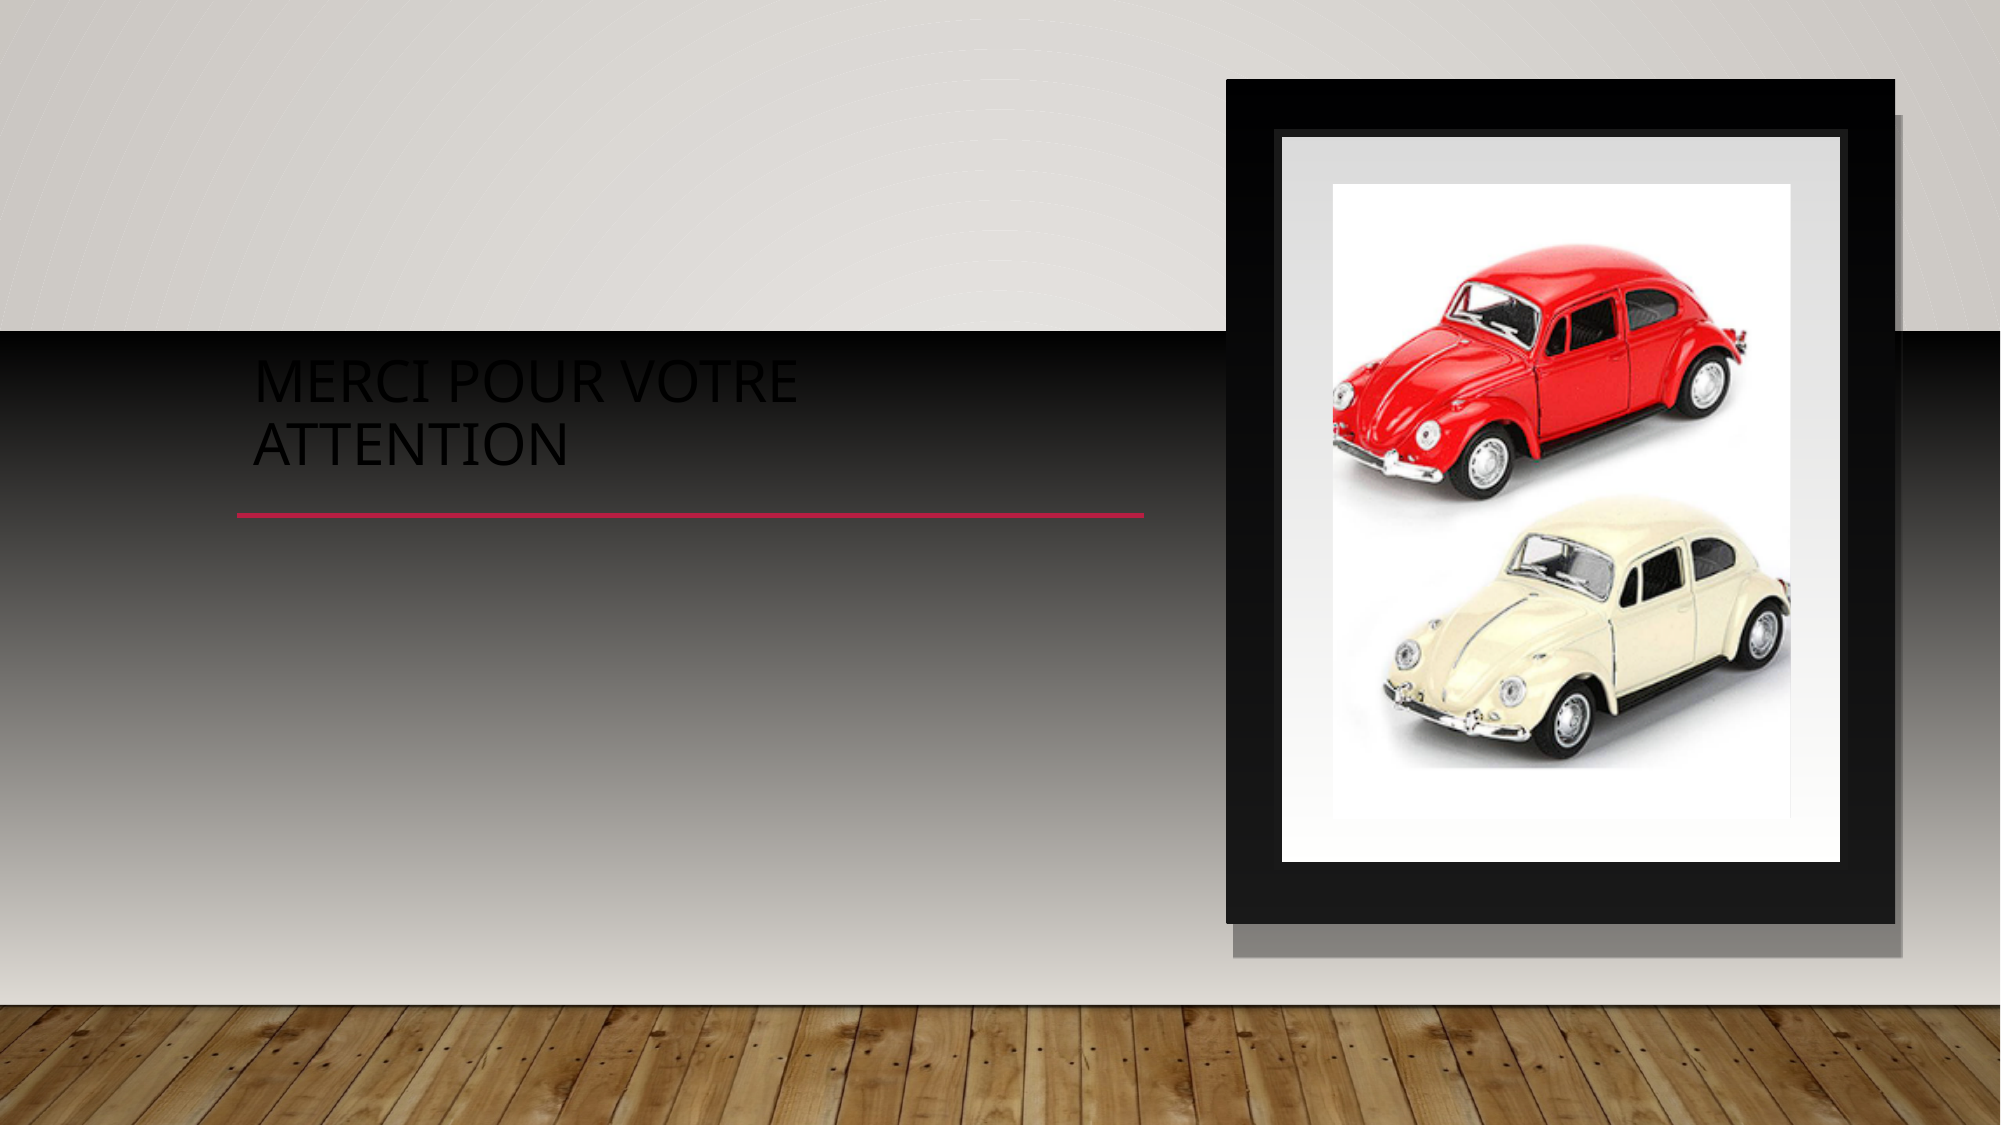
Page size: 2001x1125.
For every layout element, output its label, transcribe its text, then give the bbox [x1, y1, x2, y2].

picture [1332, 184, 1791, 819]
title Merci pour votre attention [238, 185, 1146, 486]
